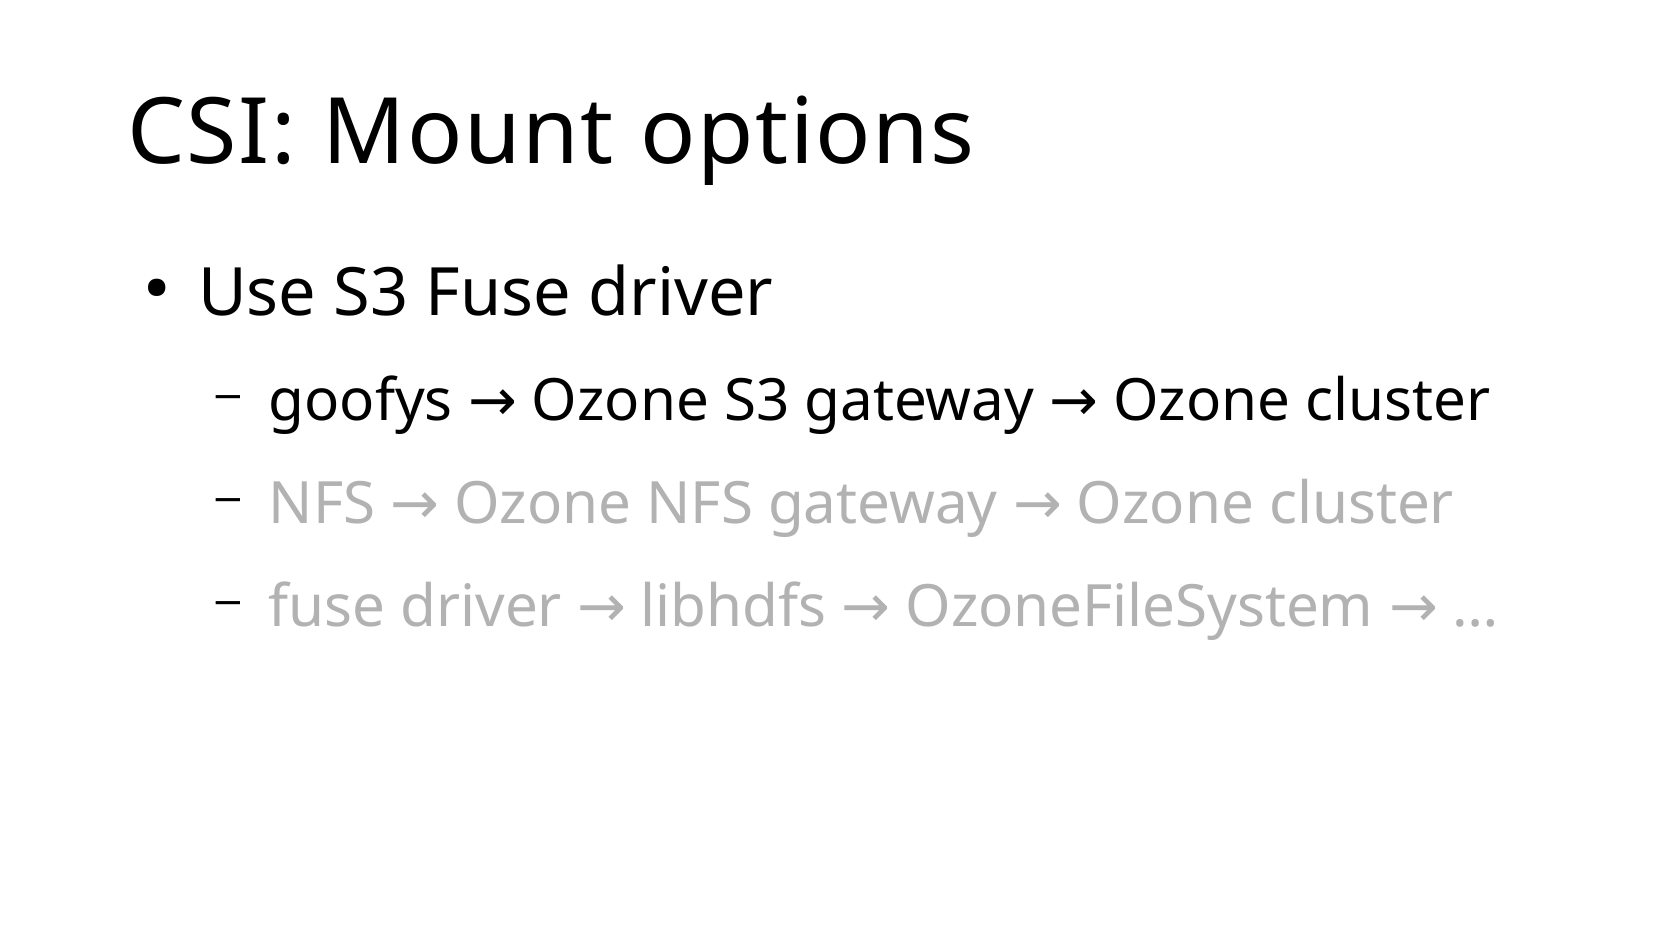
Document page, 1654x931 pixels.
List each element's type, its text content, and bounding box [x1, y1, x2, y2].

list Use S3 Fuse driver goofys → Ozone S3 gateway → Ozone cluster NFS → Ozone NFS gateway → Ozone cluster fuse driver → libhdfs → OzoneFileSystem → … [127, 244, 1527, 784]
title CSI: Mount options [127, 69, 1654, 187]
